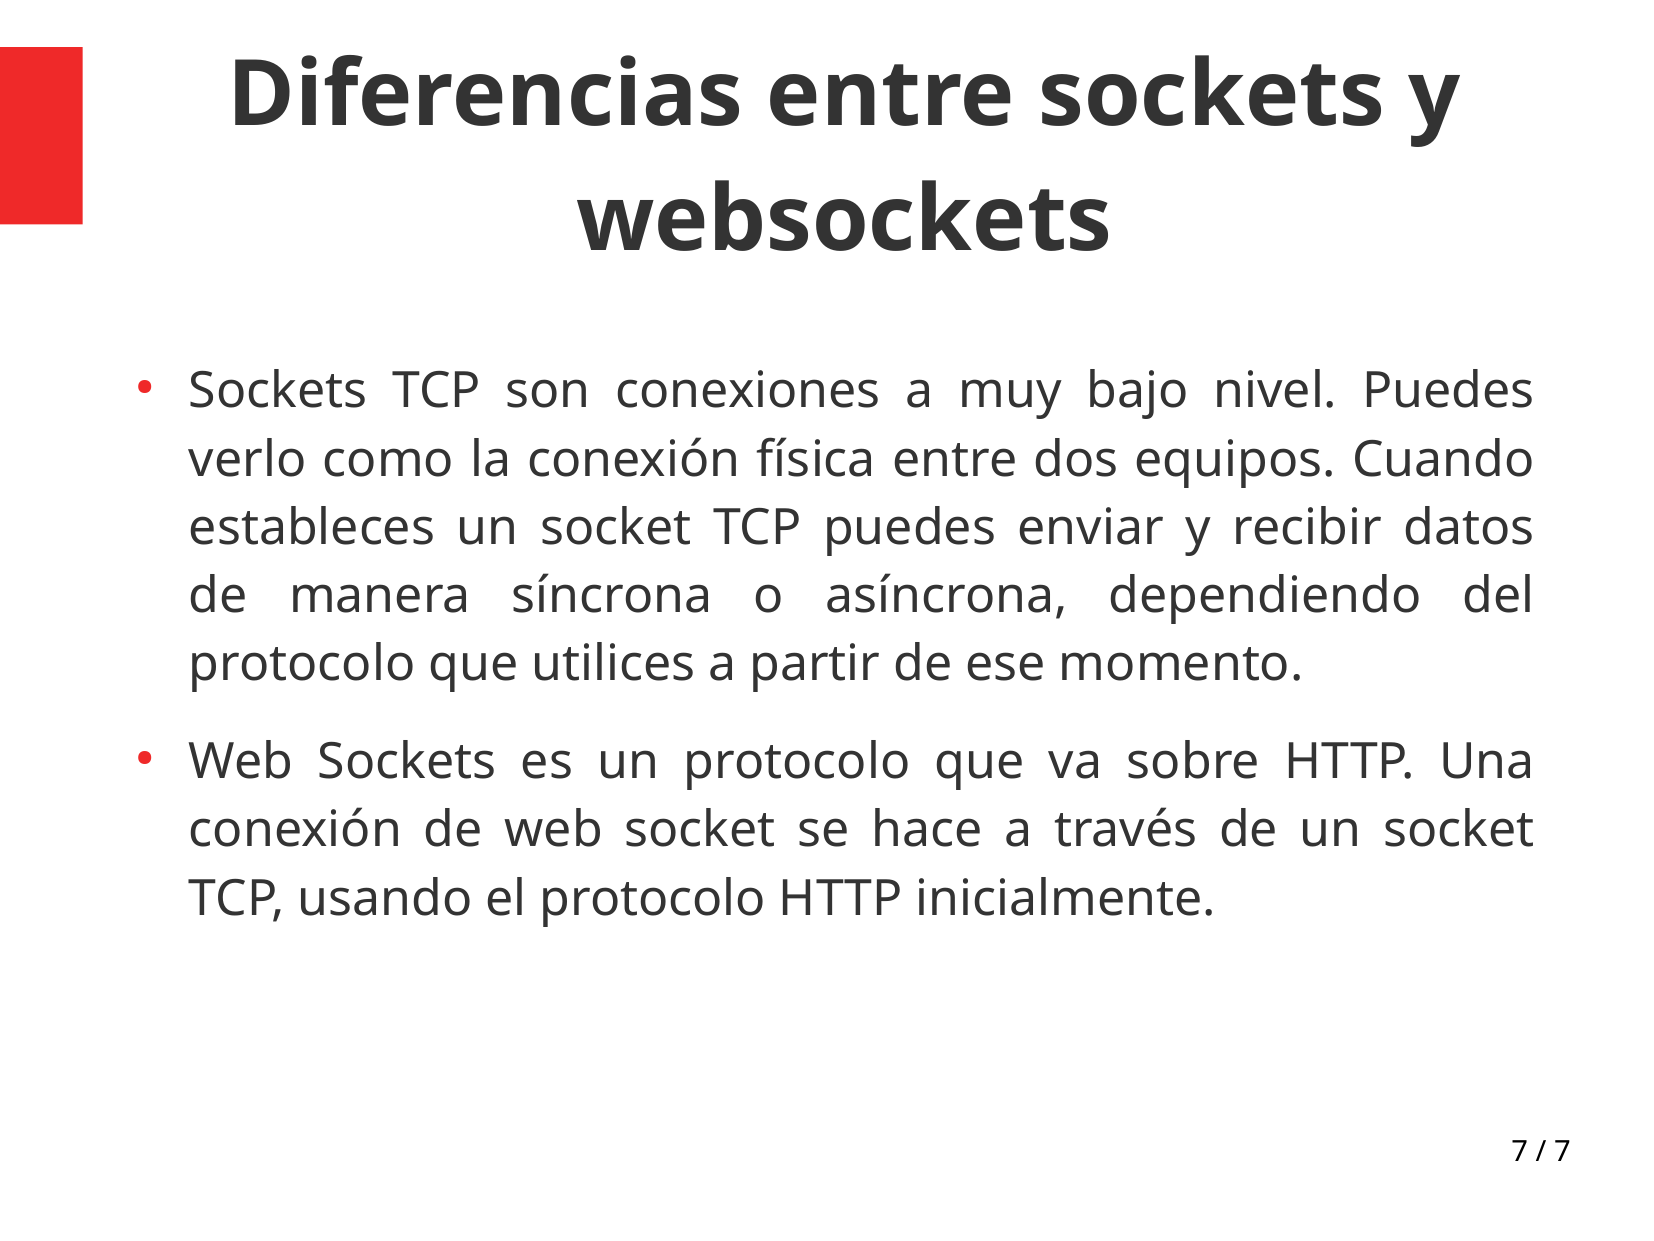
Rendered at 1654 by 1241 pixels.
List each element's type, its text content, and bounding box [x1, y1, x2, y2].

title Diferencias entre sockets y websockets [118, 27, 1571, 278]
list Sockets TCP son conexiones a muy bajo nivel. Puedes verlo como la conexión física entre dos equipos. Cuando estableces un socket TCP puedes enviar y recibir datos de manera síncrona o asíncrona, dependiendo del protocolo que utilices a partir de ese momento. Web Sockets es un protocolo que va sobre HTTP. Una conexión de web socket se hace a través de un socket TCP, usando el protocolo HTTP inicialmente. [118, 354, 1536, 1074]
